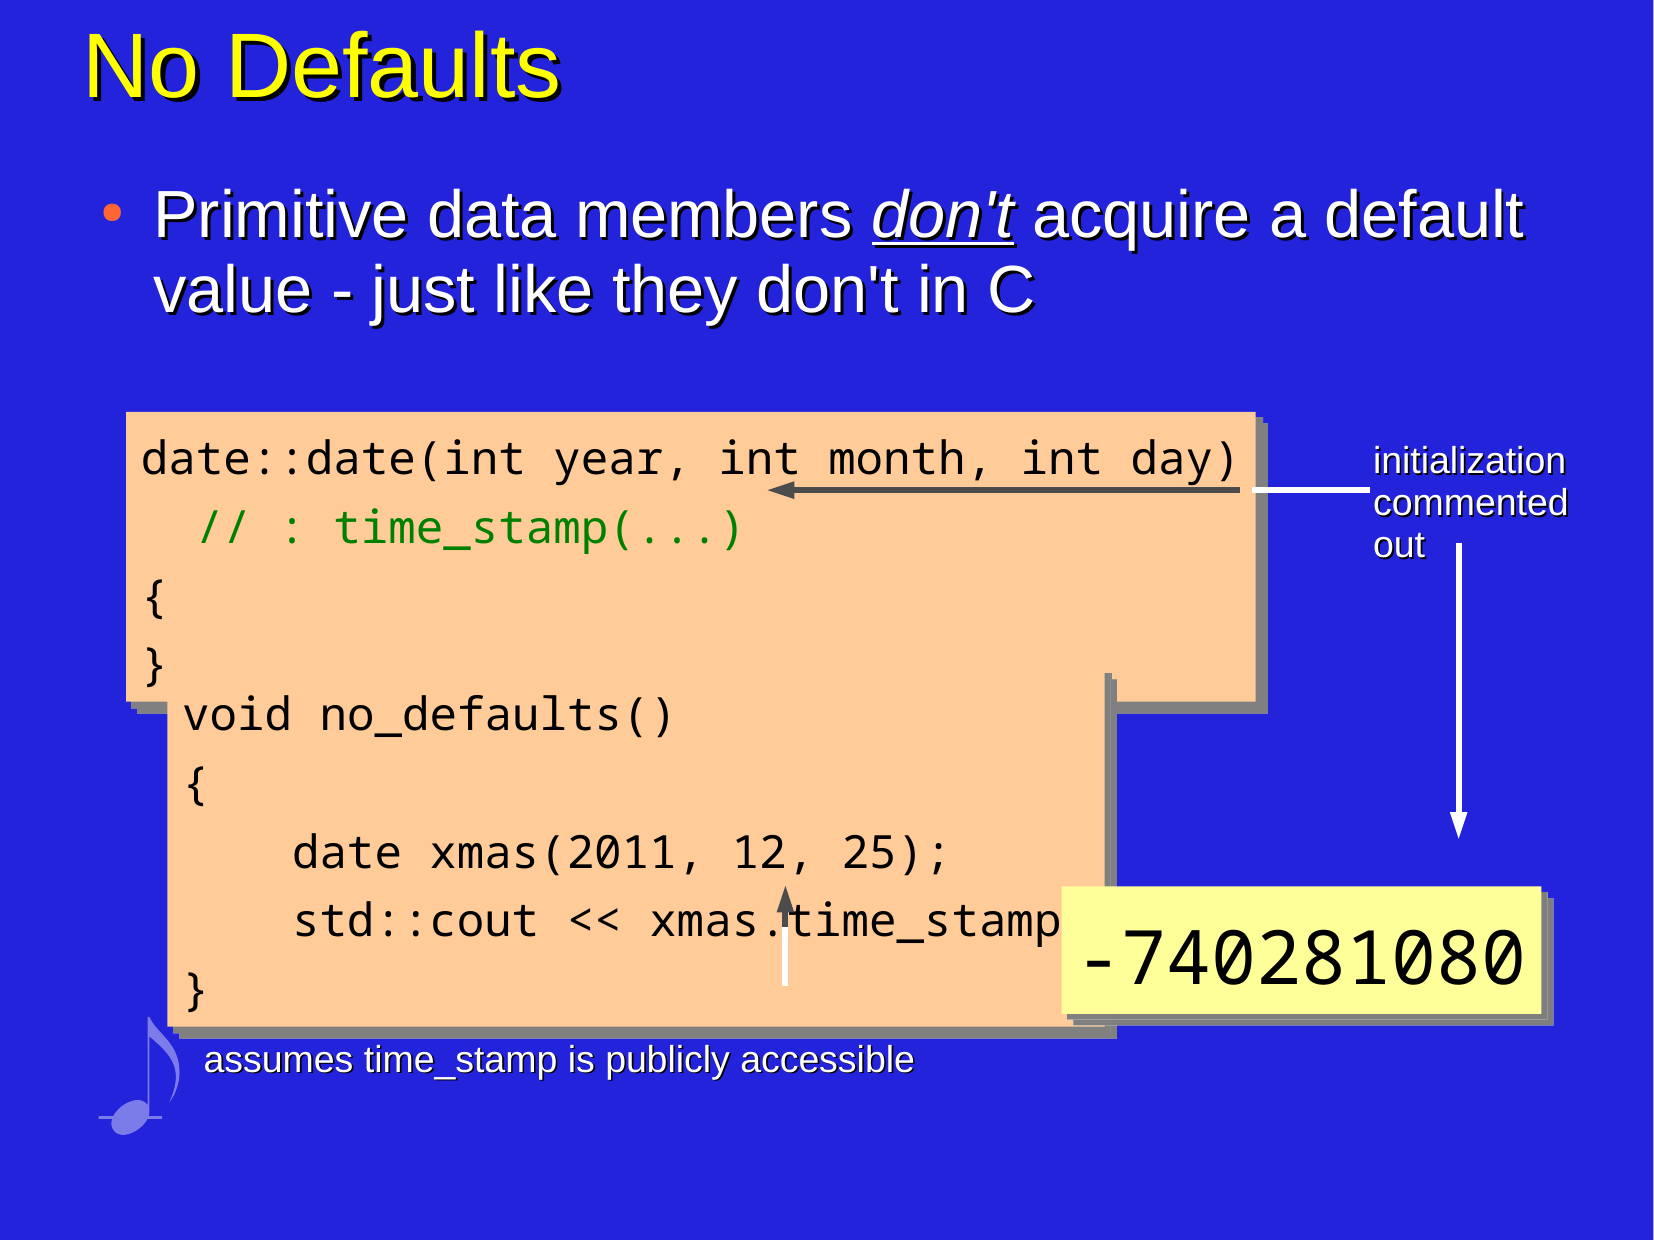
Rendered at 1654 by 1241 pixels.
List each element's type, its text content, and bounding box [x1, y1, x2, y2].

list Primitive data members don't acquire a default value - just like they don't in C [82, 177, 1571, 1182]
text_box initialization commented out [1358, 432, 1640, 574]
text_box assumes time_stamp is publicly accessible [188, 1030, 1179, 1099]
title No Defaults [82, 2, 1571, 130]
text_box -740281080 [1061, 886, 1542, 1014]
text_box date::date(int year, int month, int day) // : time_stamp(...) { } [126, 411, 1256, 702]
text_box void no_defaults() { date xmas(2011, 12, 25); std::cout << xmas.time_stamp; } [167, 668, 1105, 1027]
text_box [98, 1016, 180, 1135]
